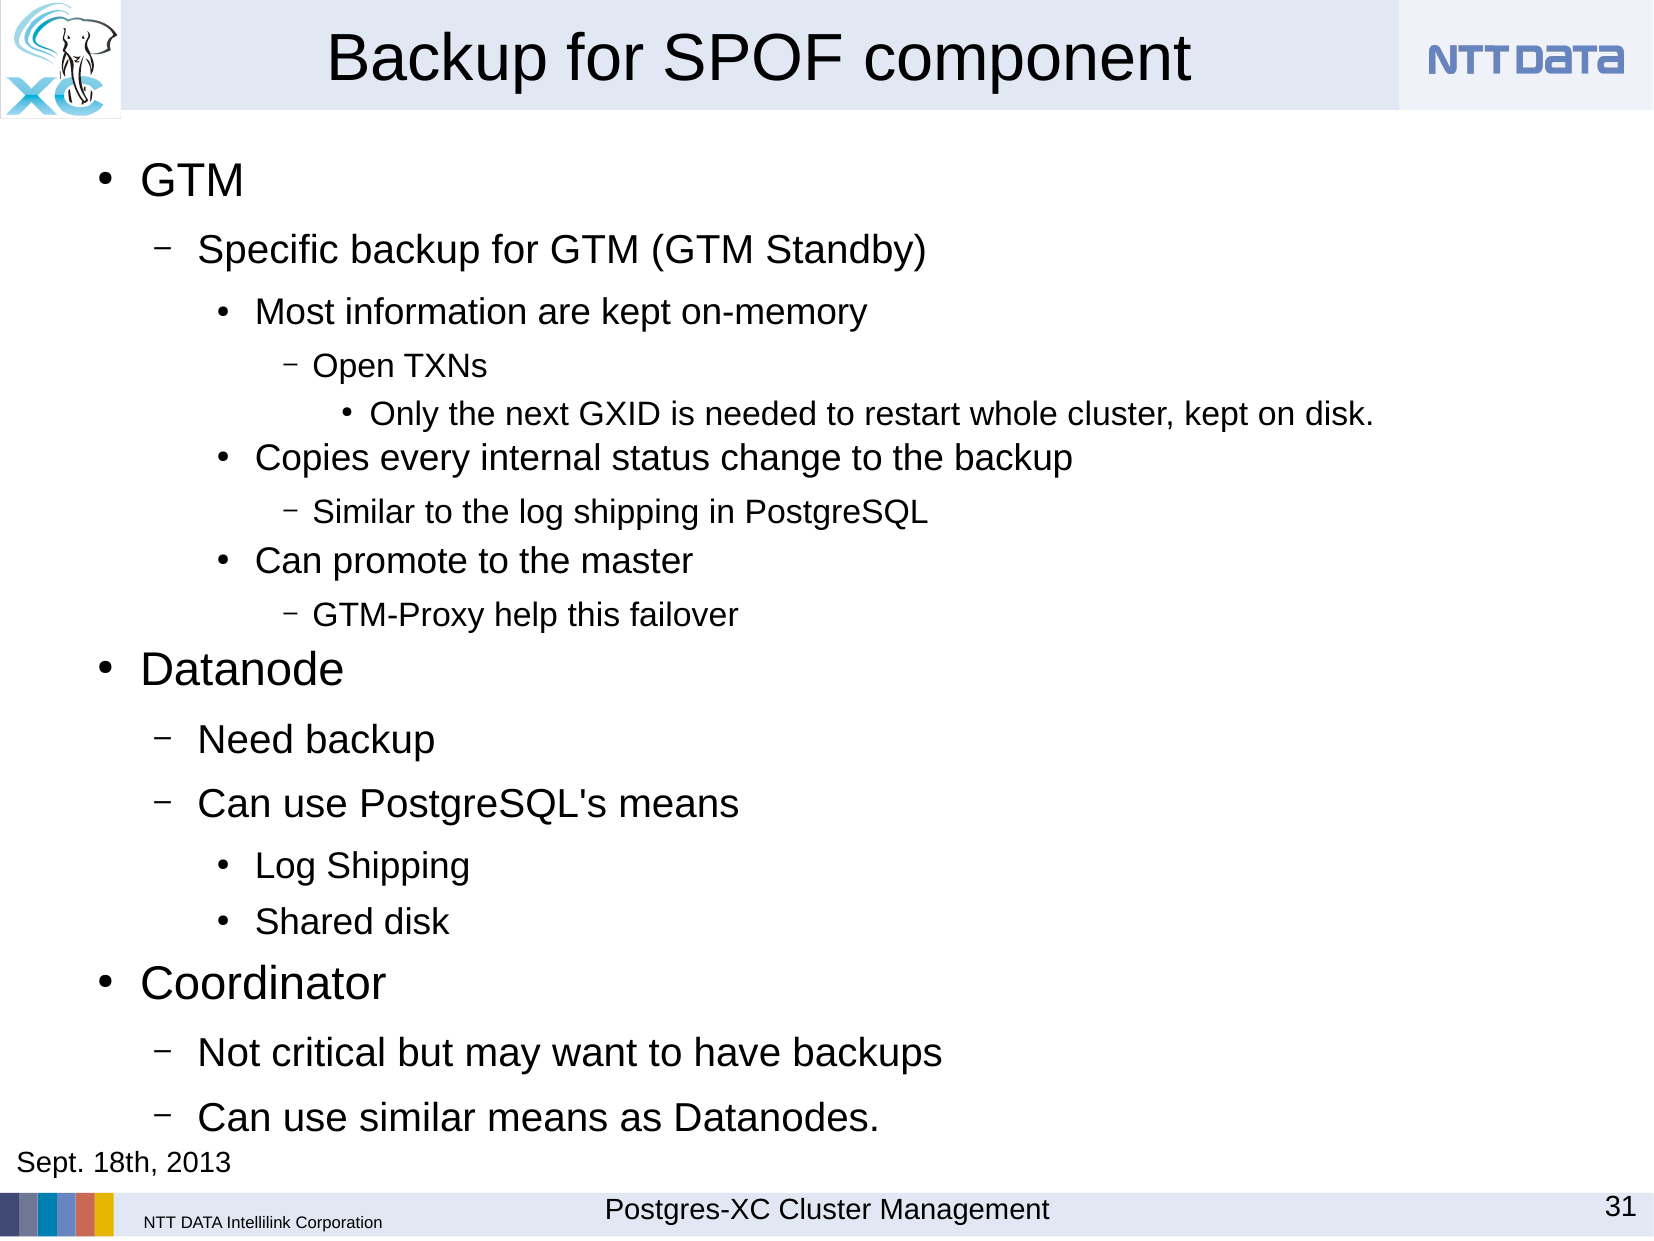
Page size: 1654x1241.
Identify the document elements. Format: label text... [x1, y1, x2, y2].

picture [0, 0, 121, 119]
list GTM Specific backup for GTM (GTM Standby) Most information are kept on-memory Open TXNs Only the next GXID is needed to restart whole cluster, kept on disk. Copies every internal status change to the backup Similar to the log shipping in PostgreSQL Can promote to the master GTM-Proxy help this failover Datanode Need backup Can use PostgreSQL's means Log Shipping Shared disk Coordinator Not critical but may want to have backups Can use similar means as Datanodes. [82, 153, 1571, 1146]
picture [1429, 45, 1624, 74]
title Backup for SPOF component [120, 3, 1399, 110]
